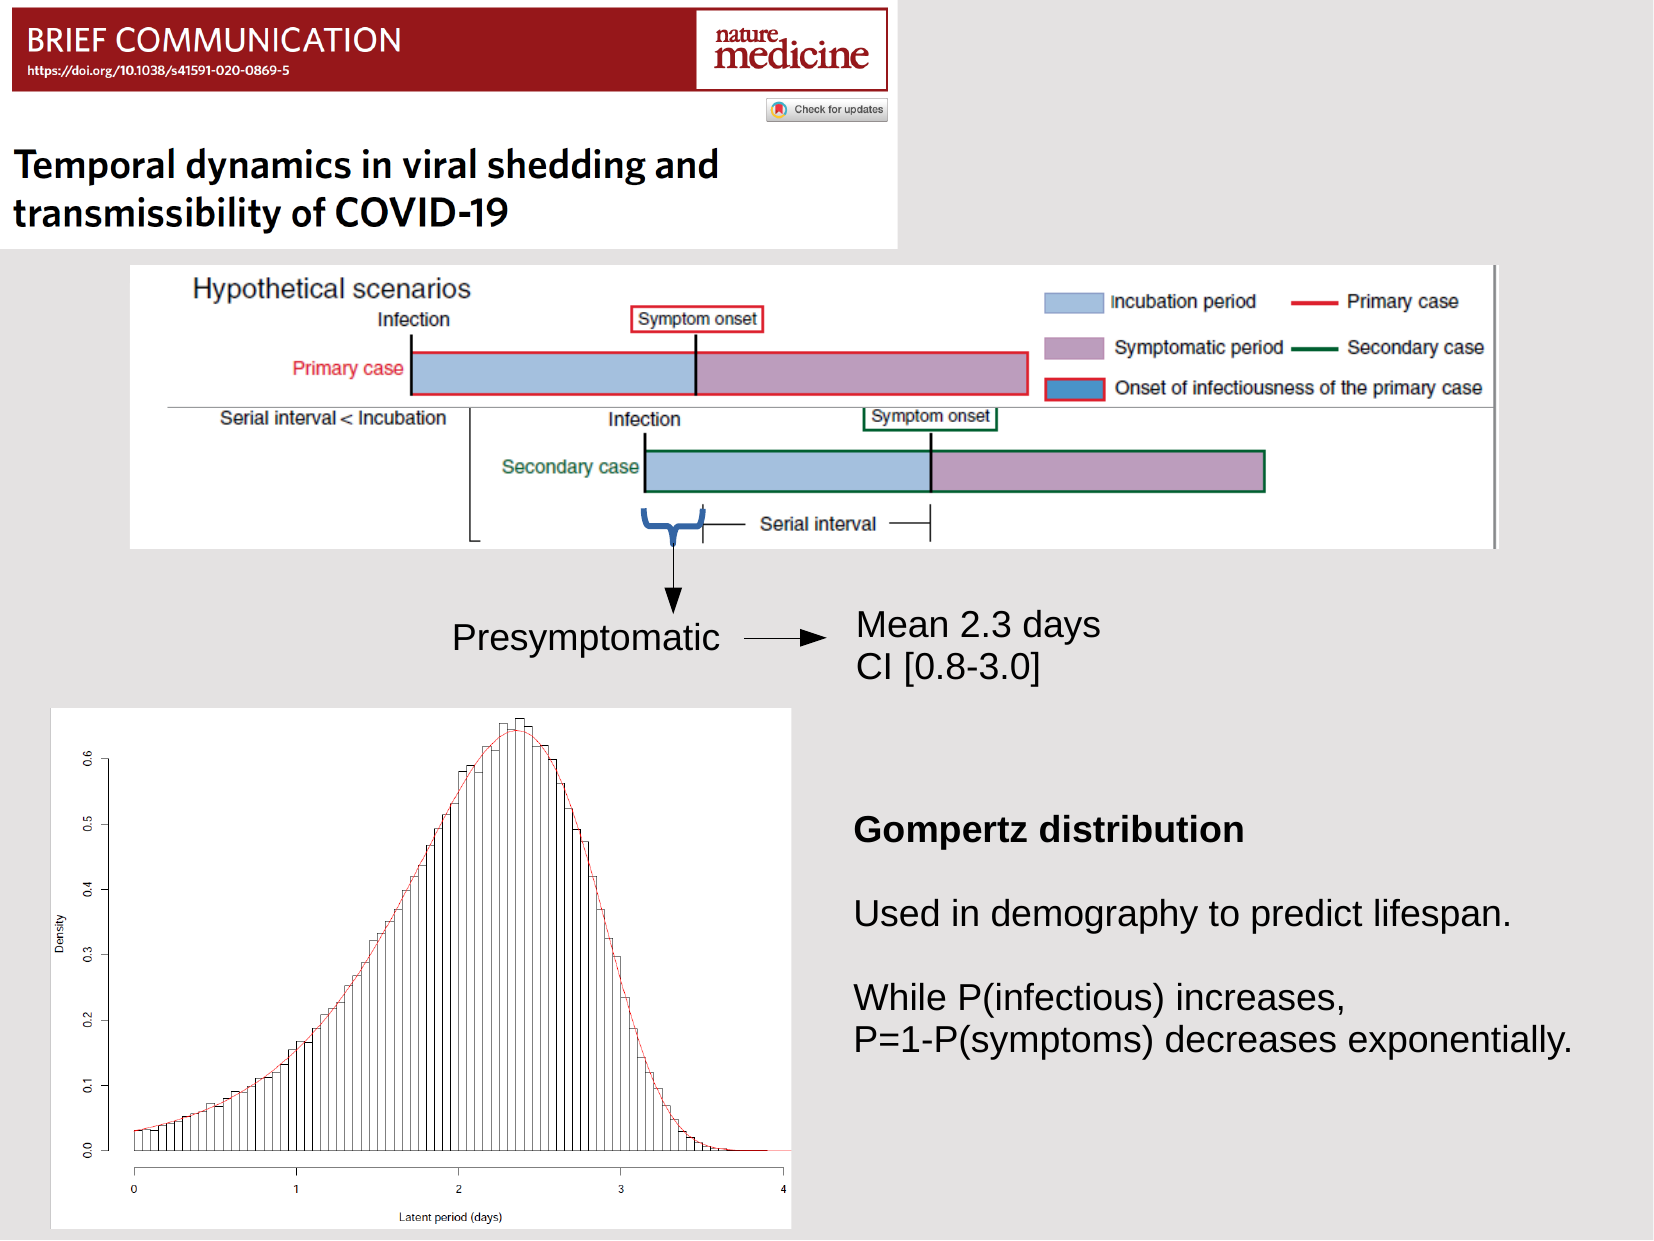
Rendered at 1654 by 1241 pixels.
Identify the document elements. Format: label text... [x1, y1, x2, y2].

picture [50, 708, 792, 1229]
picture [0, 0, 898, 249]
text_box Presymptomatic [437, 609, 745, 668]
text_box Gompertz distribution Used in demography to predict lifespan. While P(infectious) increases, P=1-P(symptoms) decreases exponentially. [838, 801, 1642, 1111]
text_box Mean 2.3 days CI [0.8-3.0] [841, 596, 1117, 696]
picture [129, 265, 1499, 549]
